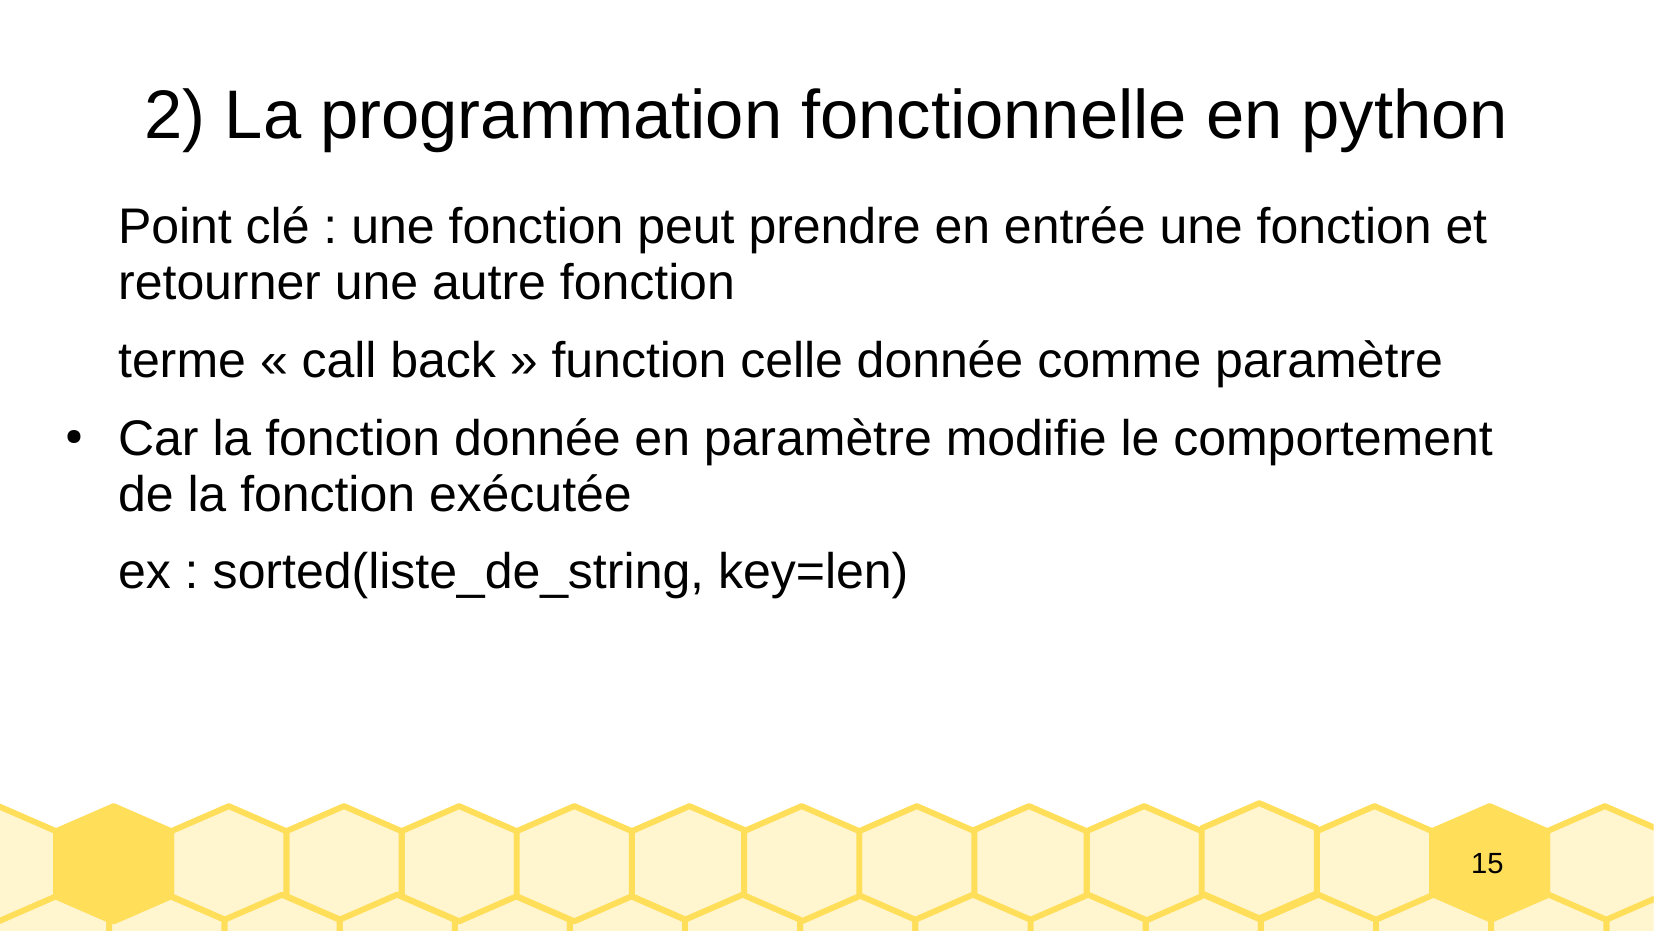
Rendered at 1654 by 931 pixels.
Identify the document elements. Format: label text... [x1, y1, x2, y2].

title 2) La programmation fonctionnelle en python [82, 37, 1571, 193]
list Point clé : une fonction peut prendre en entrée une fonction et retourner une autre fonction terme « call back » function celle donnée comme paramètre Car la fonction donnée en paramètre modifie le comportement de la fonction exécutée ex : sorted(liste_de_string, key=len) [47, 198, 1536, 739]
